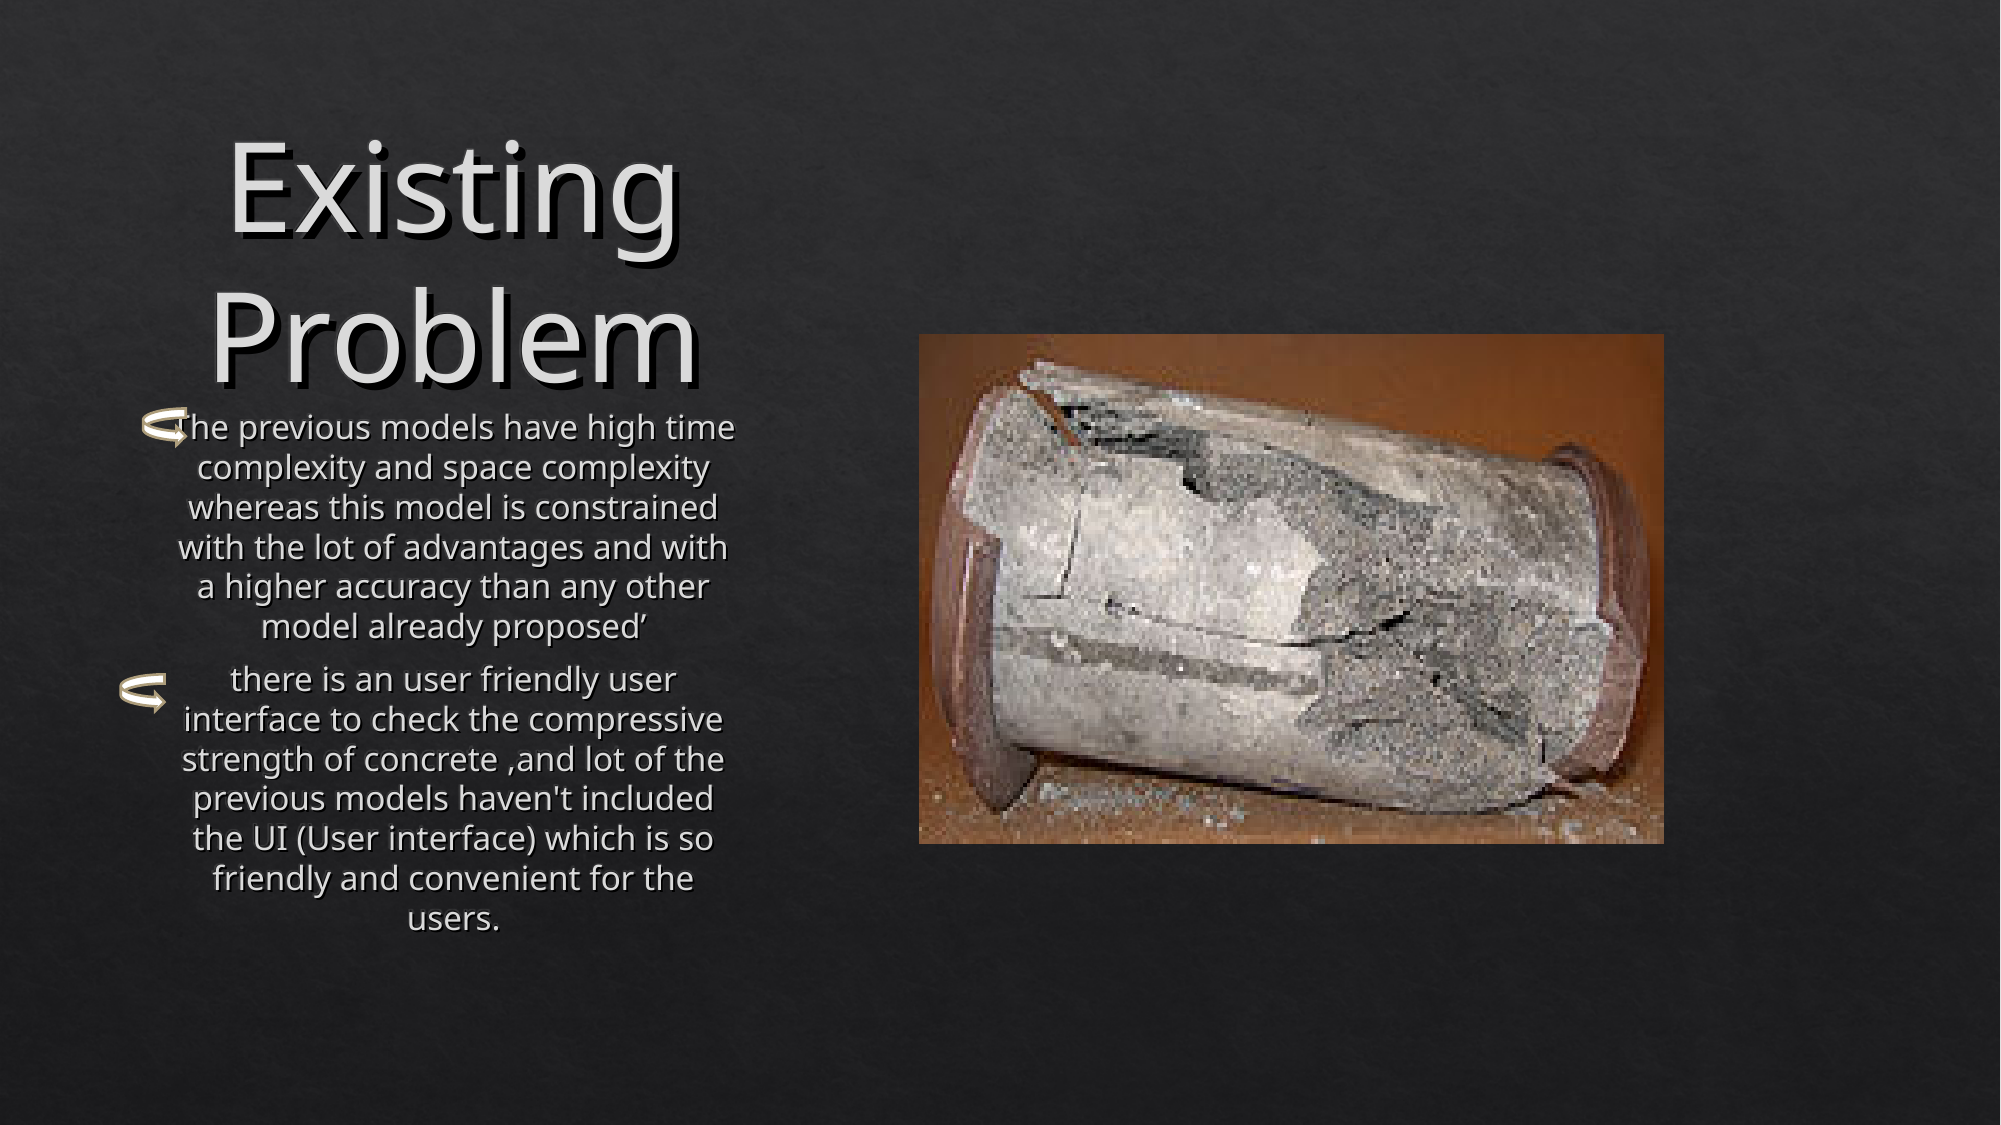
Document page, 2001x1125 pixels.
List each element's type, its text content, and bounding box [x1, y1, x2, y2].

picture [919, 334, 1664, 844]
list The previous models have high time complexity and space complexity whereas this model is constrained with the lot of advantages and with a higher accuracy than any other model already proposed’ there is an user friendly user interface to check the compressive strength of concrete ,and lot of the previous models haven't included the UI (User interface) which is so friendly and convenient for the users. [149, 398, 758, 950]
text_box [120, 674, 165, 712]
title Existing Problem [149, 99, 758, 398]
text_box [143, 408, 186, 446]
